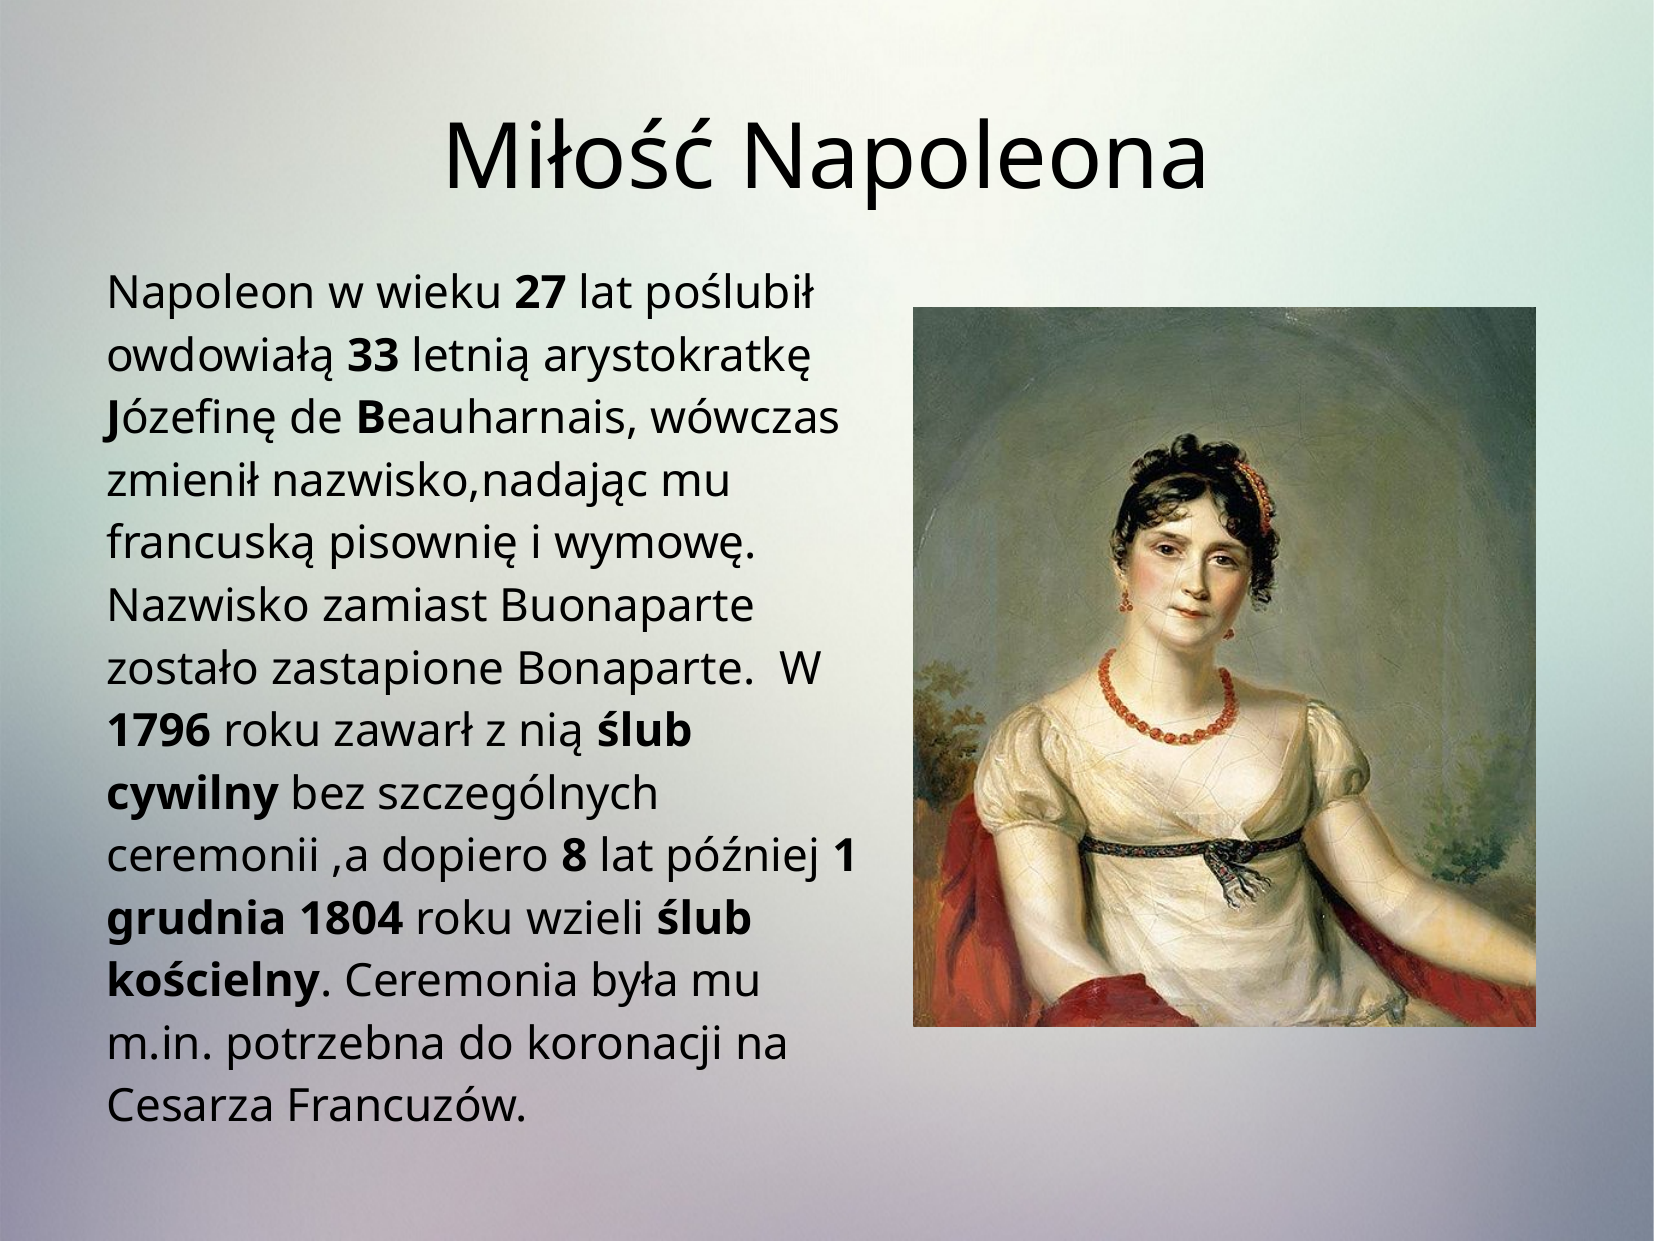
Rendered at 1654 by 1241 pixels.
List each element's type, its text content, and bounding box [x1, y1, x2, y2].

title Miłość Napoleona [82, 49, 1571, 257]
list Napoleon w wieku 27 lat poślubił owdowiałą 33 letnią arystokratkę Józefinę de Beauharnais, wówczas zmienił nazwisko,nadając mu francuską pisownię i wymowę. Nazwisko zamiast Buonaparte zostało zastapione Bonaparte. W 1796 roku zawarł z nią ślub cywilny bez szczególnych ceremonii ,a dopiero 8 lat później 1 grudnia 1804 roku wzieli ślub kościelny. Ceremonia była mu m.in. potrzebna do koronacji na Cesarza Francuzów. [35, 259, 863, 1217]
picture [0, 0, 1654, 1241]
